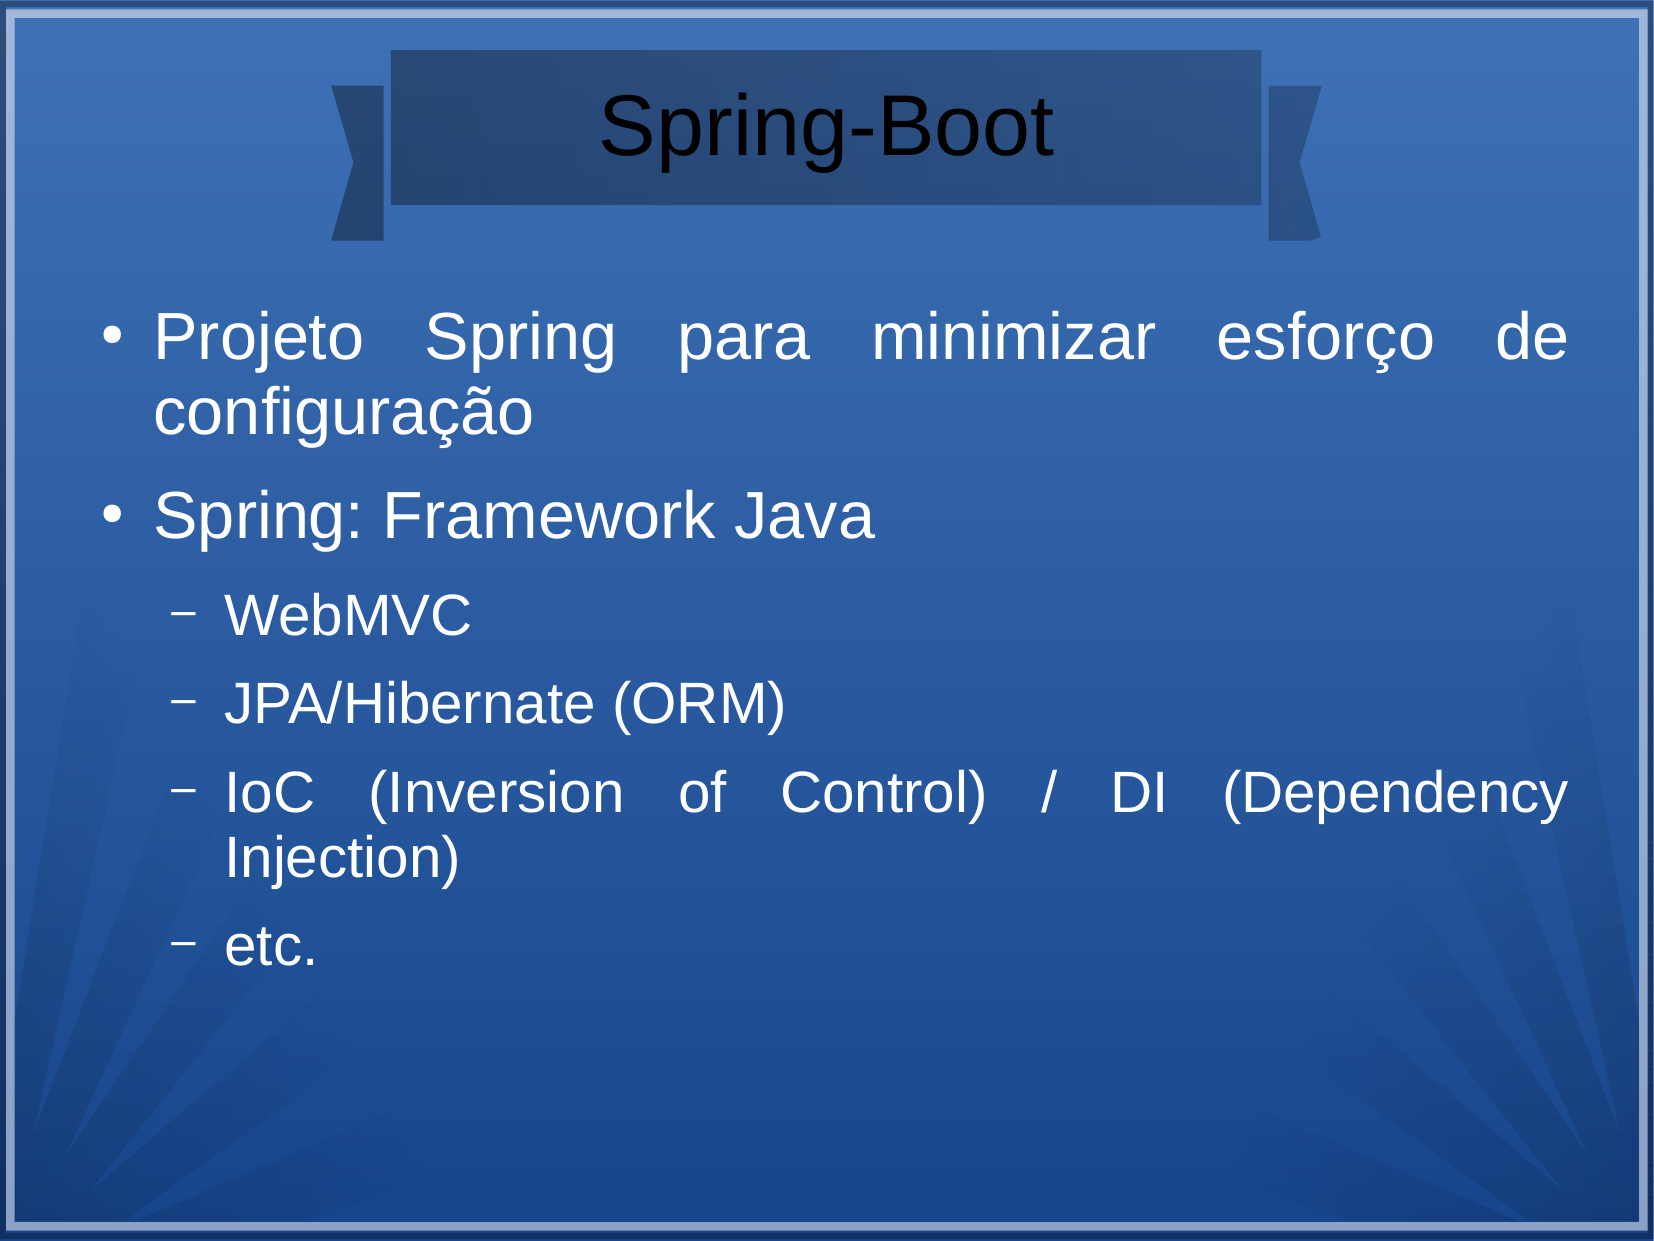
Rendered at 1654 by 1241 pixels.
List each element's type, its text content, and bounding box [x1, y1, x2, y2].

title Spring-Boot [389, 47, 1264, 205]
list Projeto Spring para minimizar esforço de configuração Spring: Framework Java WebMVC JPA/Hibernate (ORM) IoC (Inversion of Control) / DI (Dependency Injection) etc. [82, 299, 1571, 1241]
